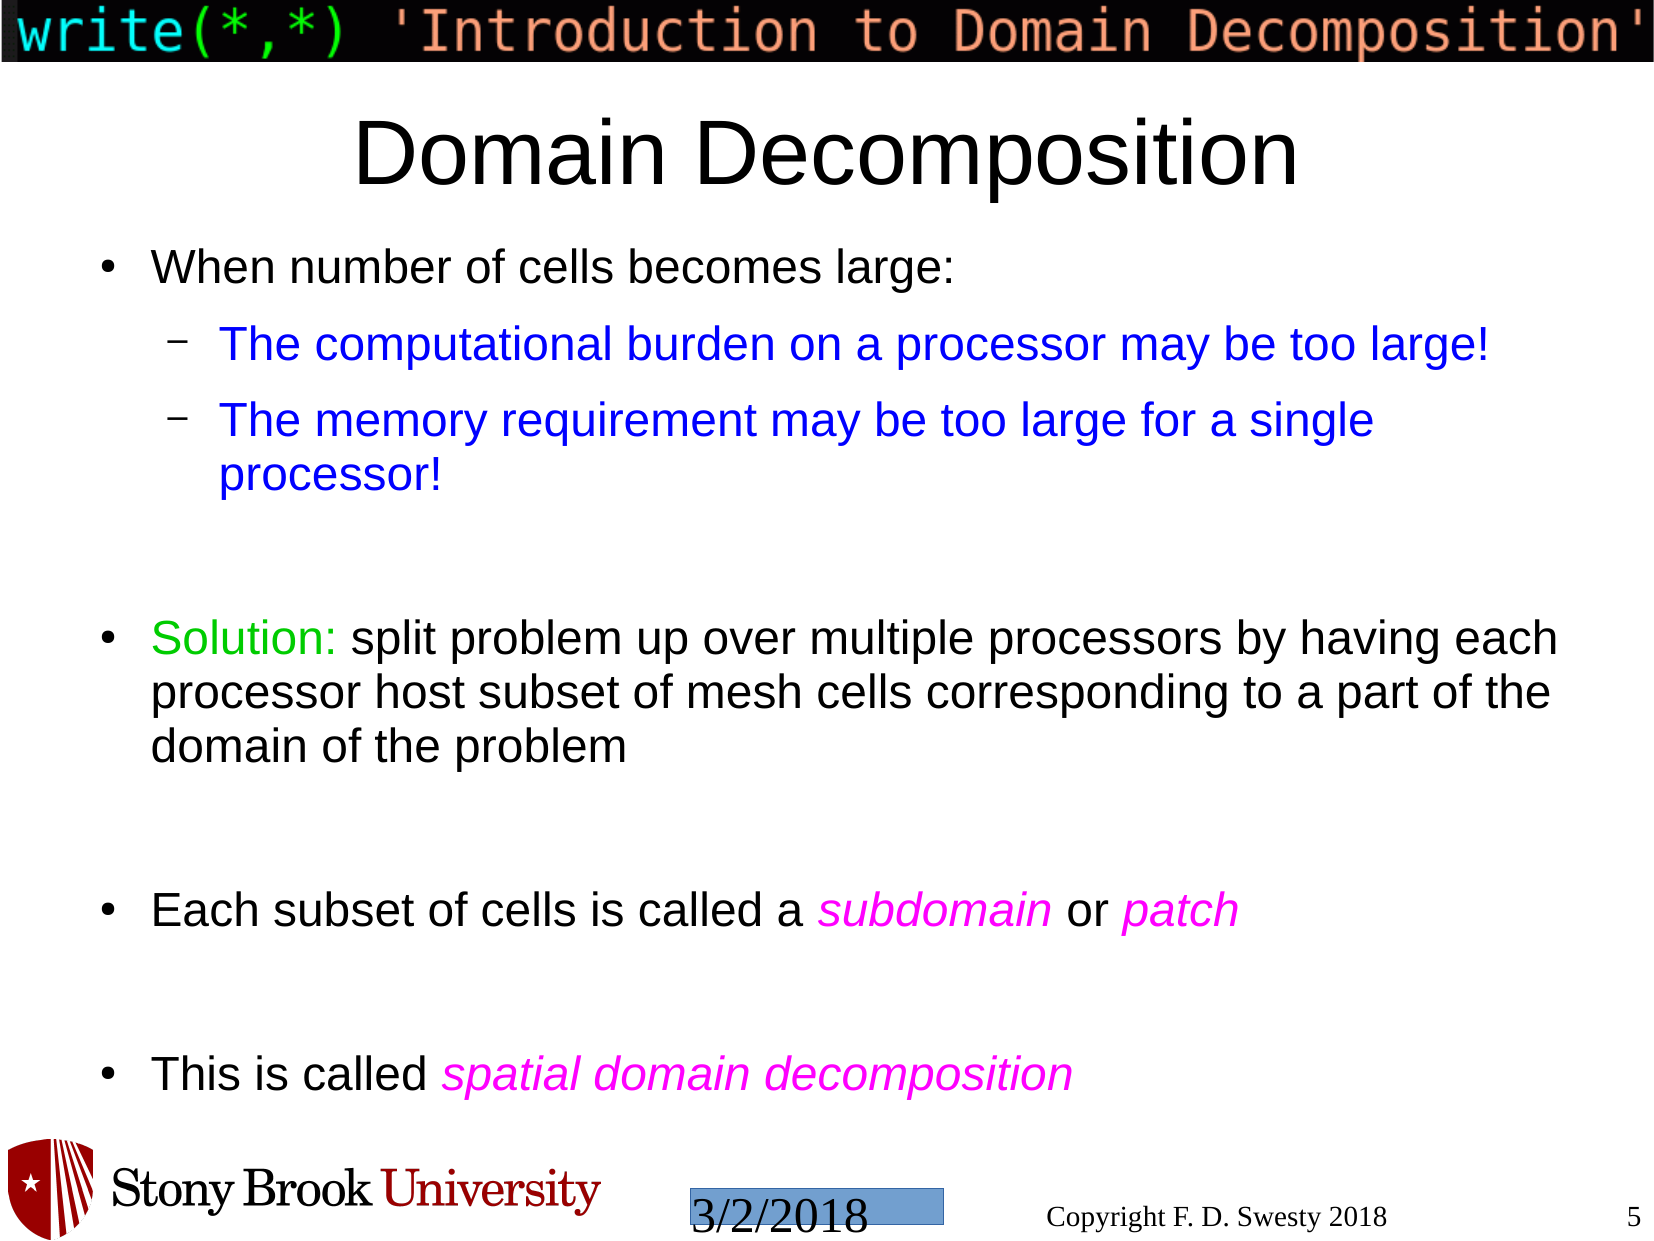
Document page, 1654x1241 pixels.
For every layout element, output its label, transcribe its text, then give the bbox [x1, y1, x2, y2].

title Domain Decomposition [82, 49, 1571, 240]
picture [1, 0, 1654, 62]
picture [8, 1139, 601, 1240]
list When number of cells becomes large: The computational burden on a processor may be too large! The memory requirement may be too large for a single processor! Solution: split problem up over multiple processors by having each processor host subset of mesh cells corresponding to a part of the domain of the problem Each subset of cells is called a subdomain or patch This is called spatial domain decomposition [82, 240, 1571, 1105]
